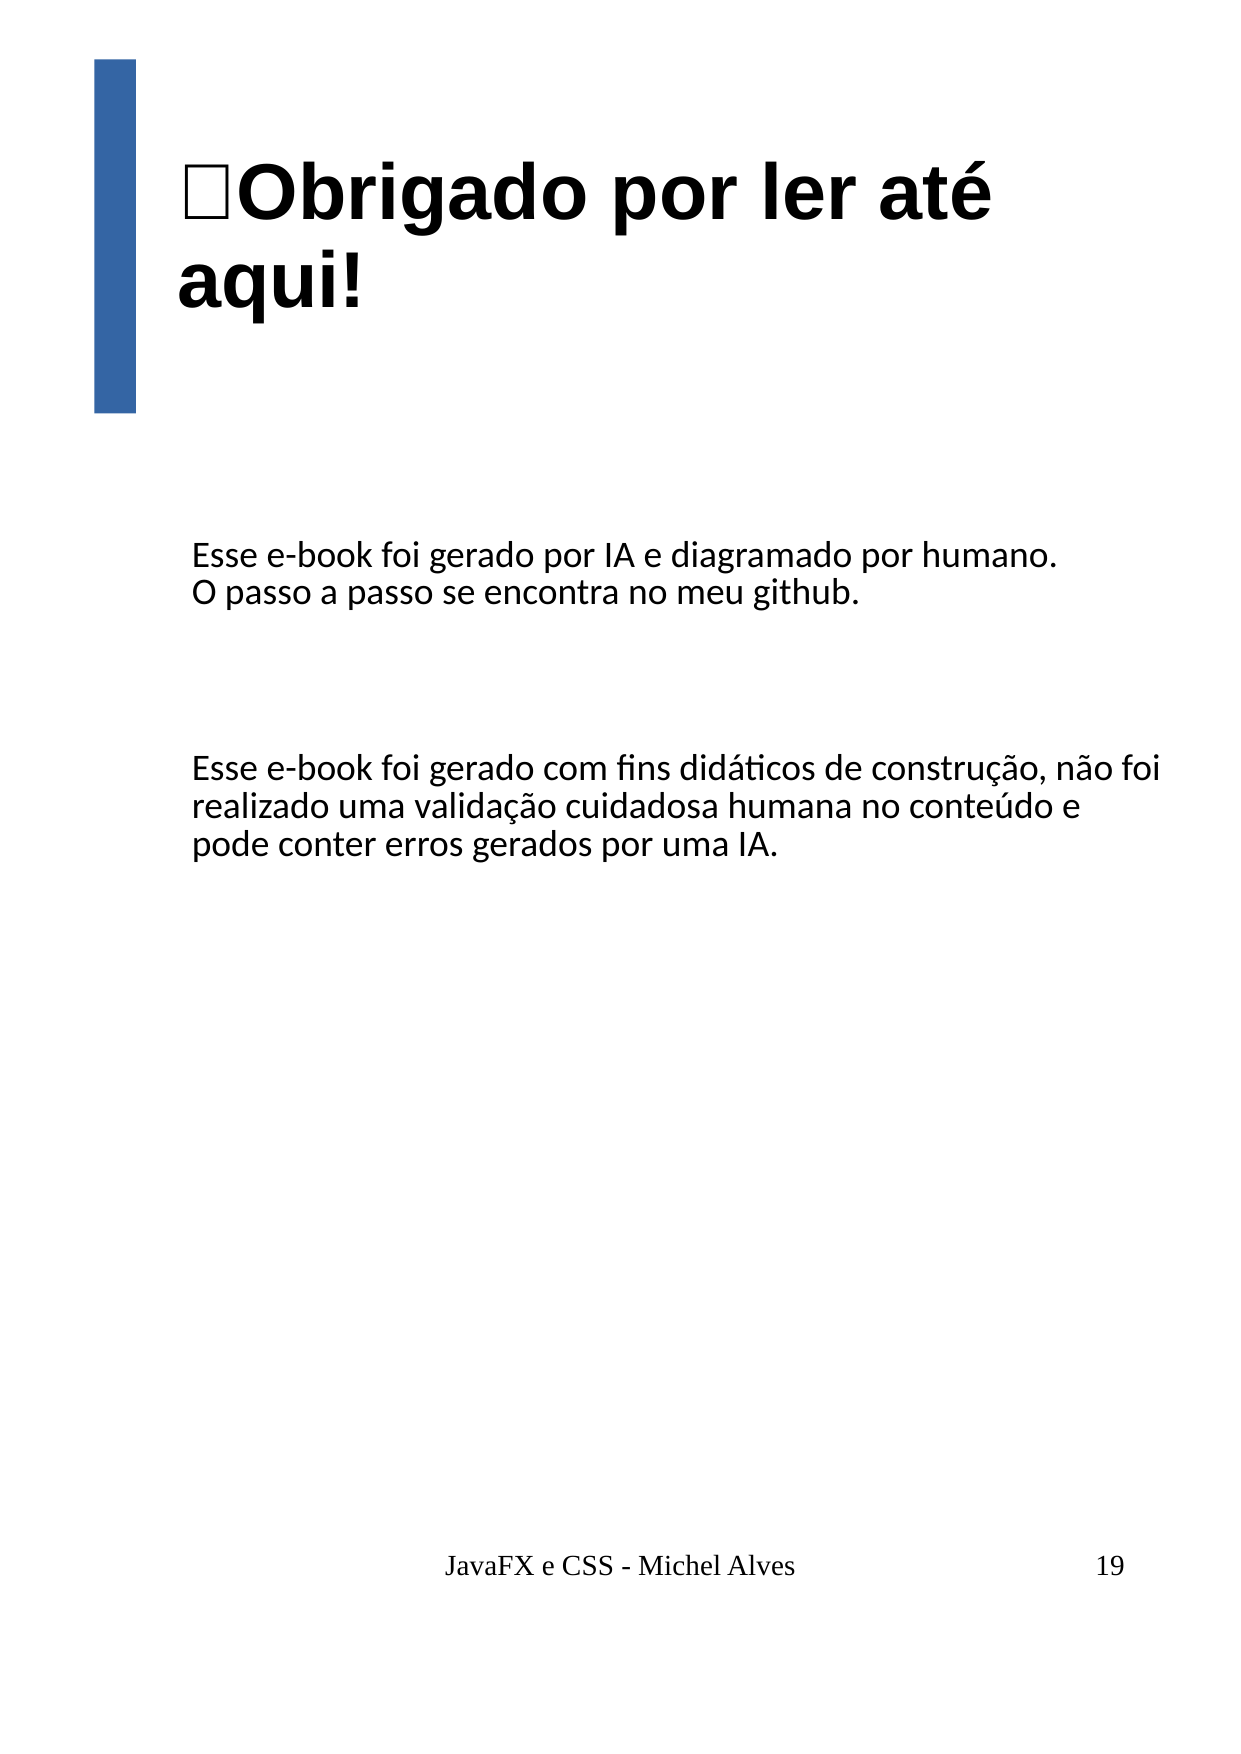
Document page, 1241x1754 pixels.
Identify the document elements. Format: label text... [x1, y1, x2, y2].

text_box [94, 59, 136, 414]
title 🙏Obrigado por ler até aqui! [177, 59, 1182, 414]
text_box Esse e-book foi gerado por IA e diagramado por humano. O passo a passo se encontra no meu github. Esse e-book foi gerado com fins didáticos de construção, não foi realizado uma validação cuidadosa humana no conteúdo e pode conter erros gerados por uma IA. [177, 531, 1182, 1695]
